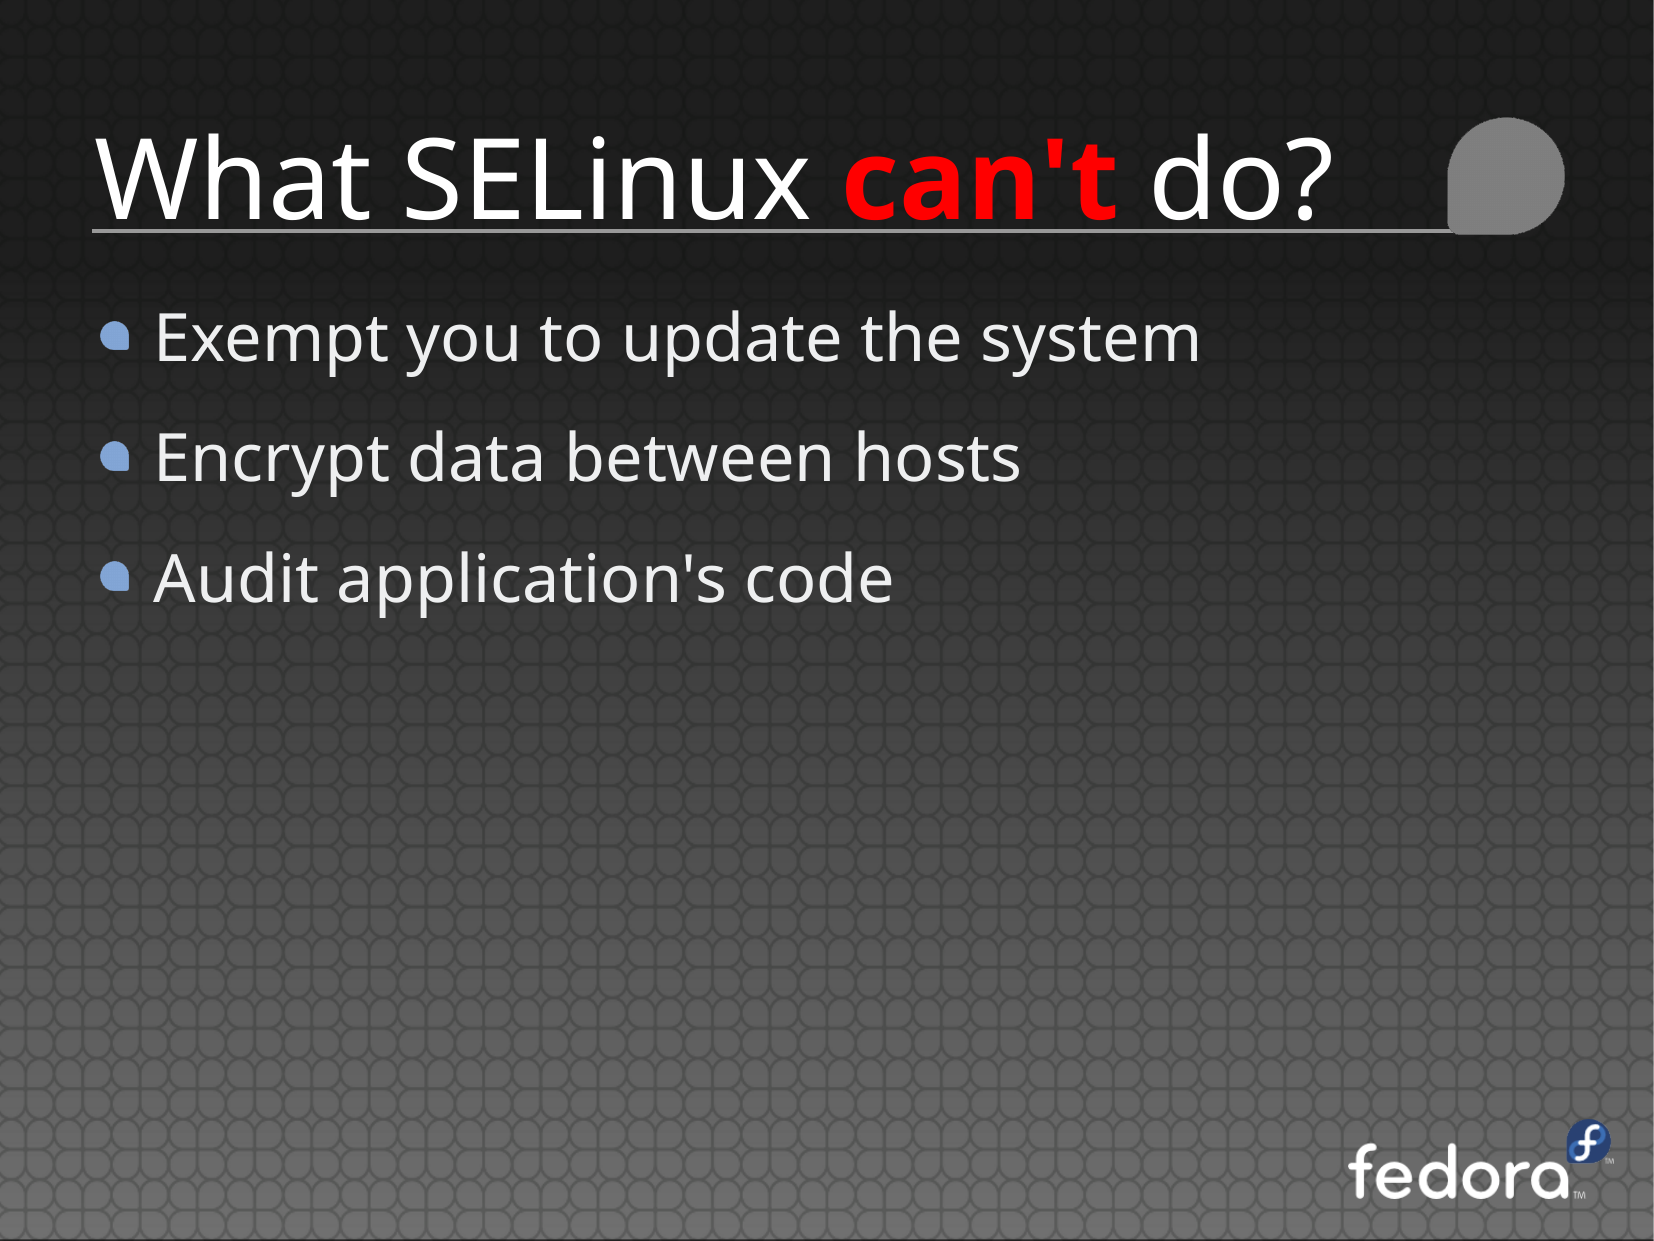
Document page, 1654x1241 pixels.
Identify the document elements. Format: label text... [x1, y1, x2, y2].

list Exempt you to update the system Encrypt data between hosts Audit application's code [82, 290, 1571, 1094]
picture [0, 0, 1654, 1241]
title What SELinux can't do? [94, 100, 1426, 251]
